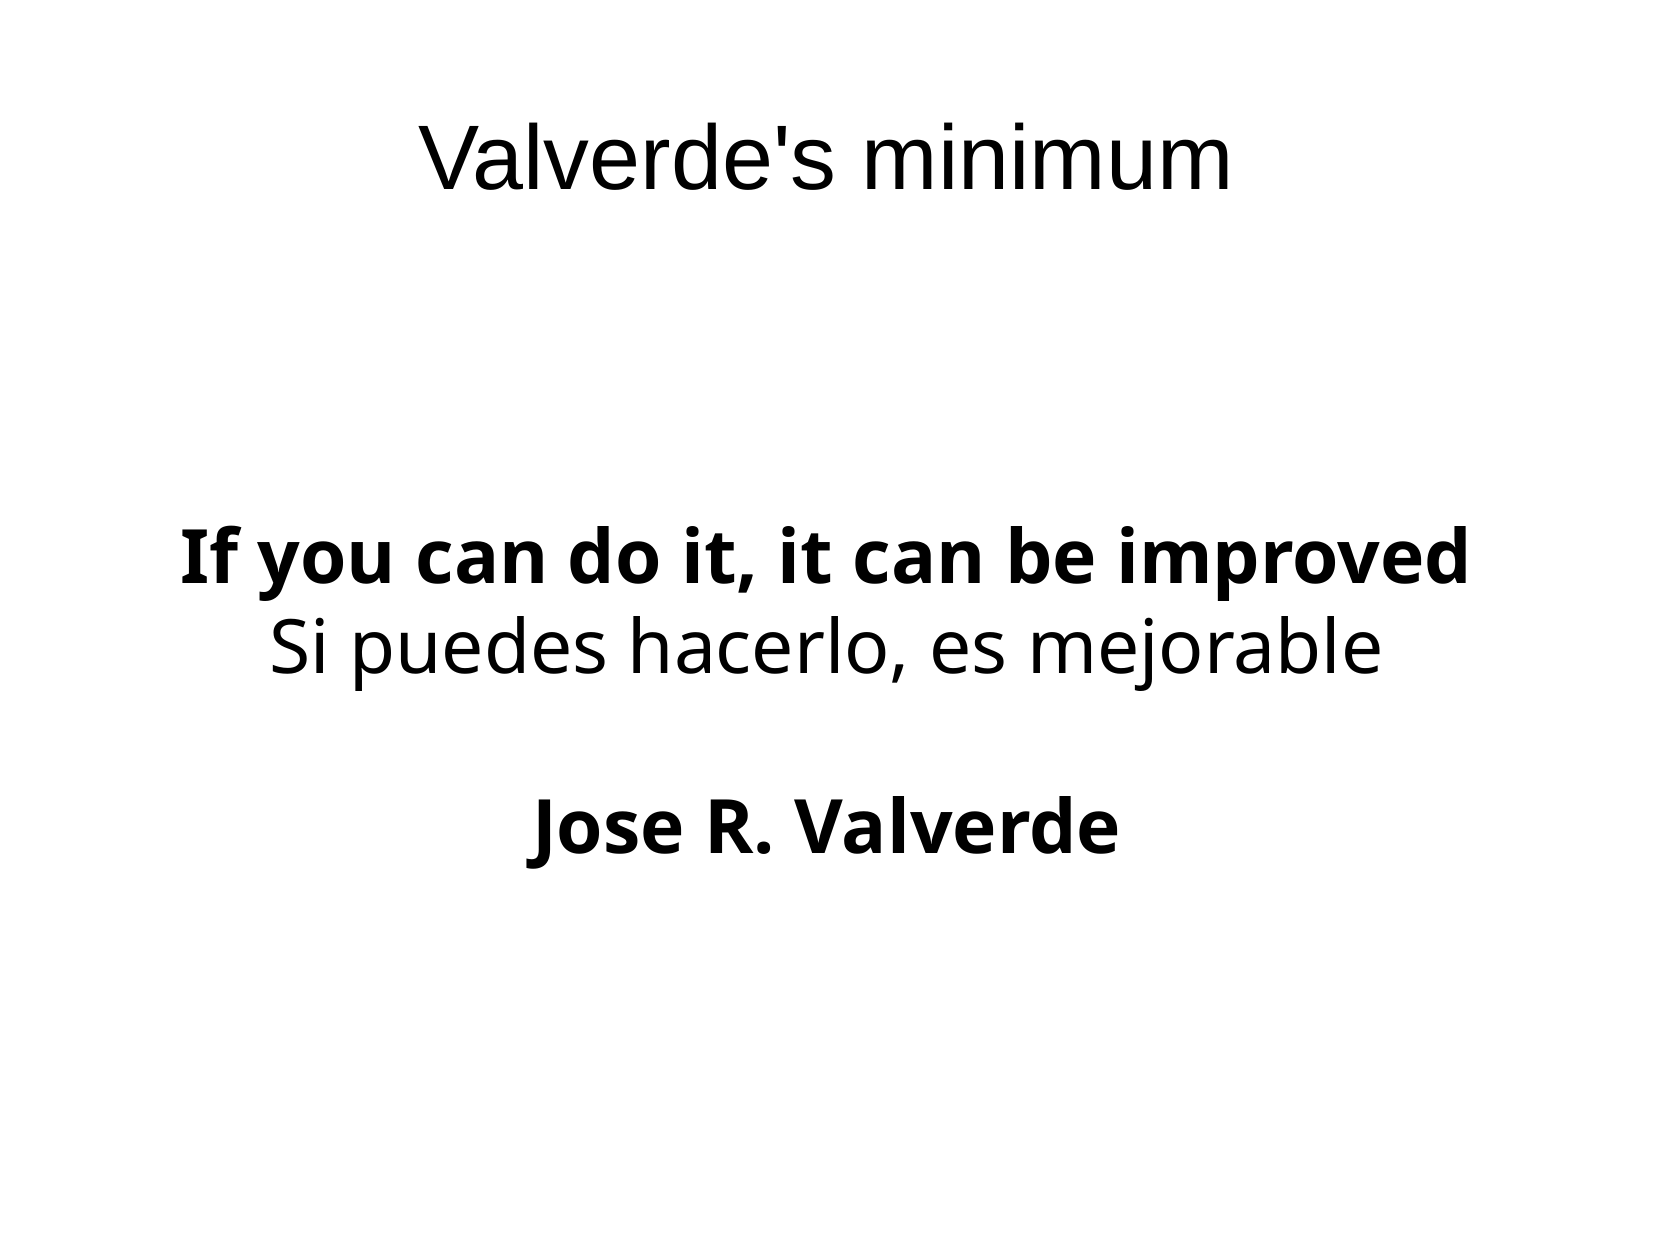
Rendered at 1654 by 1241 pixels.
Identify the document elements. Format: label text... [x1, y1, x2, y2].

text_box Valverde's minimum [82, 49, 1571, 257]
text_box If you can do it, it can be improved Si puedes hacerlo, es mejorable Jose R. Valverde [82, 290, 1571, 1087]
